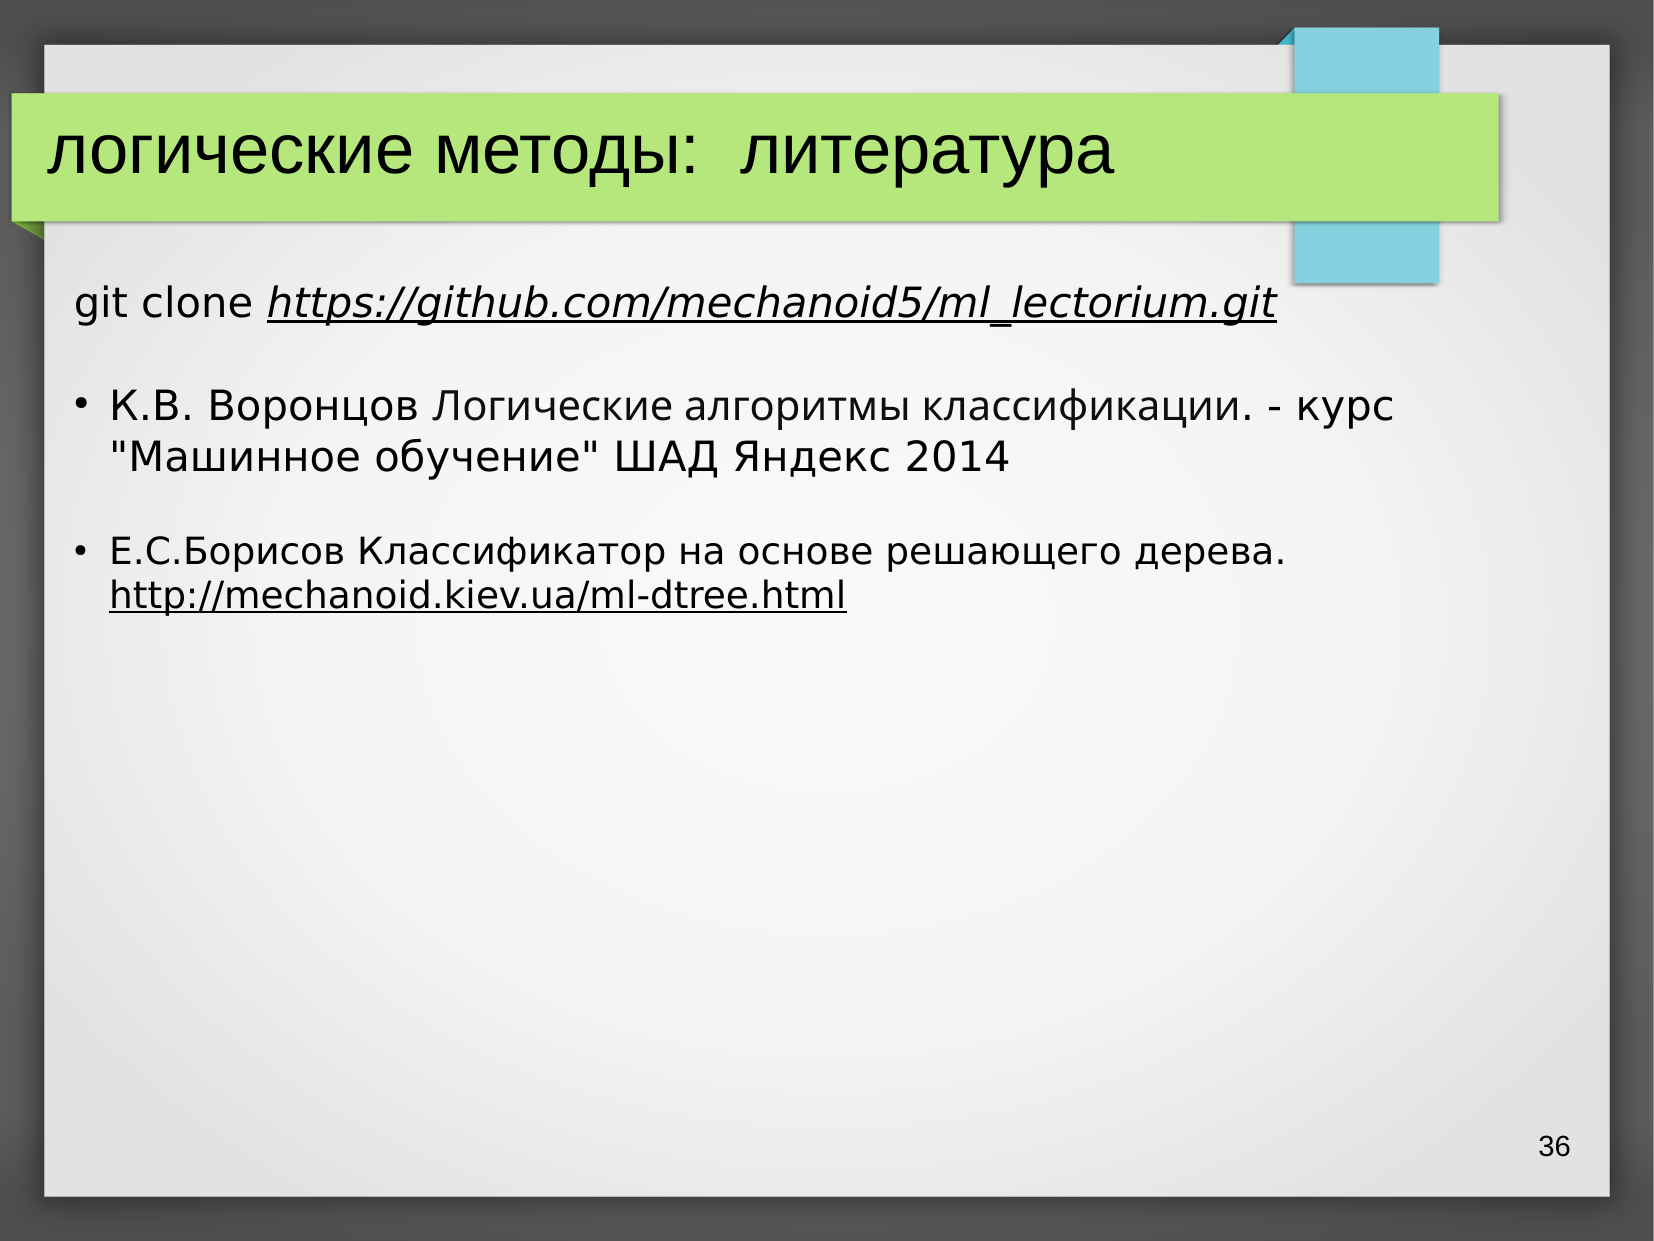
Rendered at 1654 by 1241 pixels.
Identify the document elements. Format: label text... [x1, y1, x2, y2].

picture [0, 0, 1654, 1241]
text_box git clone https://github.com/mechanoid5/ml_lectorium.git К.В. Воронцов Логические алгоритмы классификации. - курс "Машинное обучение" ШАД Яндекс 2014 Е.С.Борисов Классификатор на основе решающего дерева. http://mechanoid.kiev.ua/ml-dtree.html [59, 271, 1489, 1111]
title логические методы: литература [47, 96, 1536, 201]
